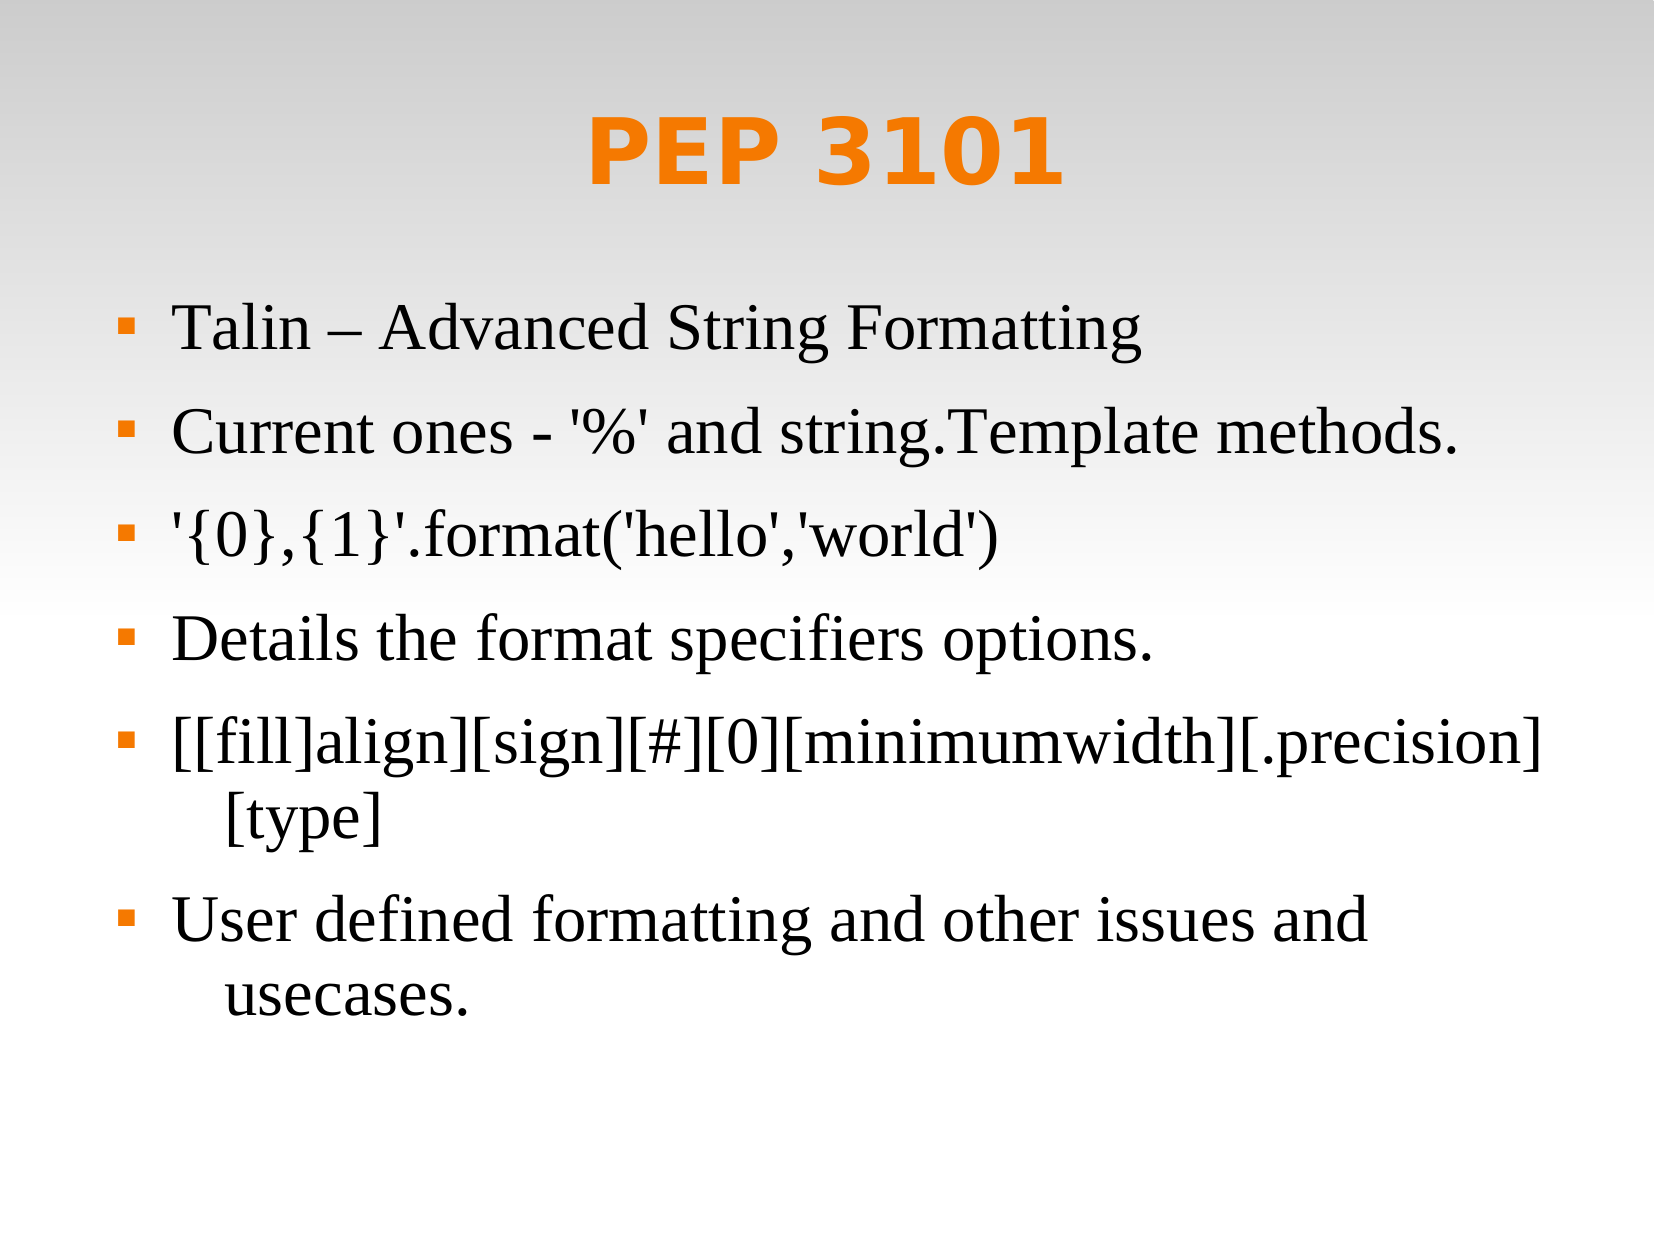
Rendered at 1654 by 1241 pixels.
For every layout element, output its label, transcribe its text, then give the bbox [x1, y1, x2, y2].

title PEP 3101 [82, 56, 1571, 250]
list Talin – Advanced String Formatting Current ones - '%' and string.Template methods. '{0},{1}'.format('hello','world') Details the format specifiers options. [[fill]align][sign][#][0][minimumwidth][.precision][type] User defined formatting and other issues and usecases. [82, 290, 1571, 1094]
